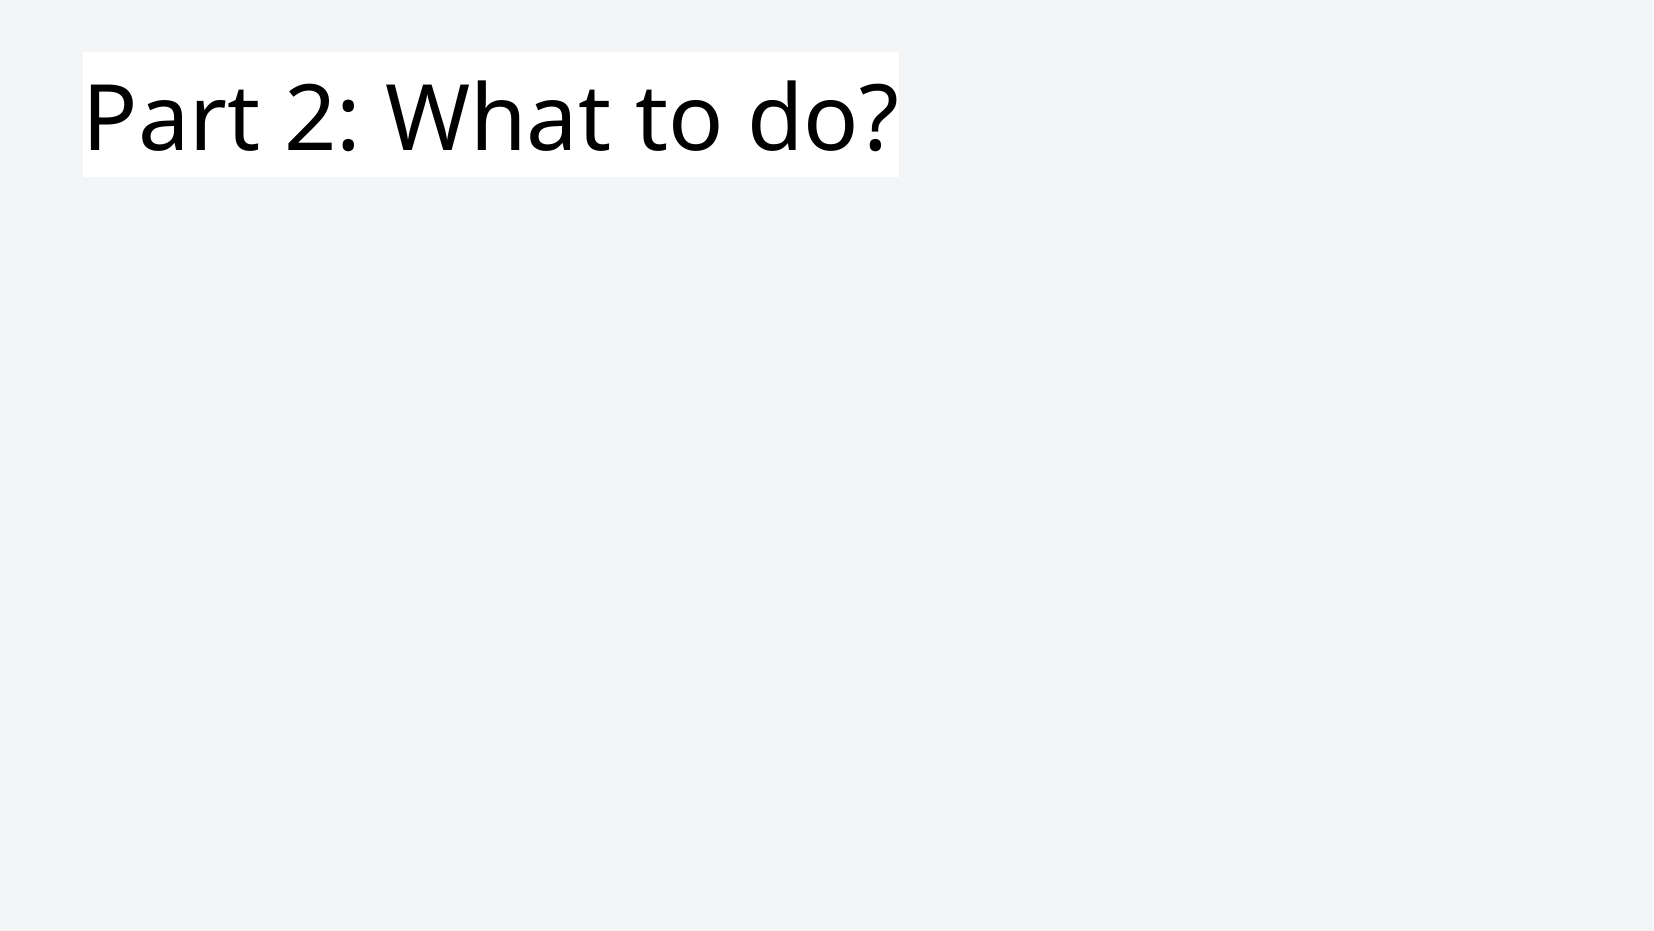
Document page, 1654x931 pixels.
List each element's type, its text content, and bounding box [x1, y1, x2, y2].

title Part 2: What to do? [82, 37, 1571, 193]
